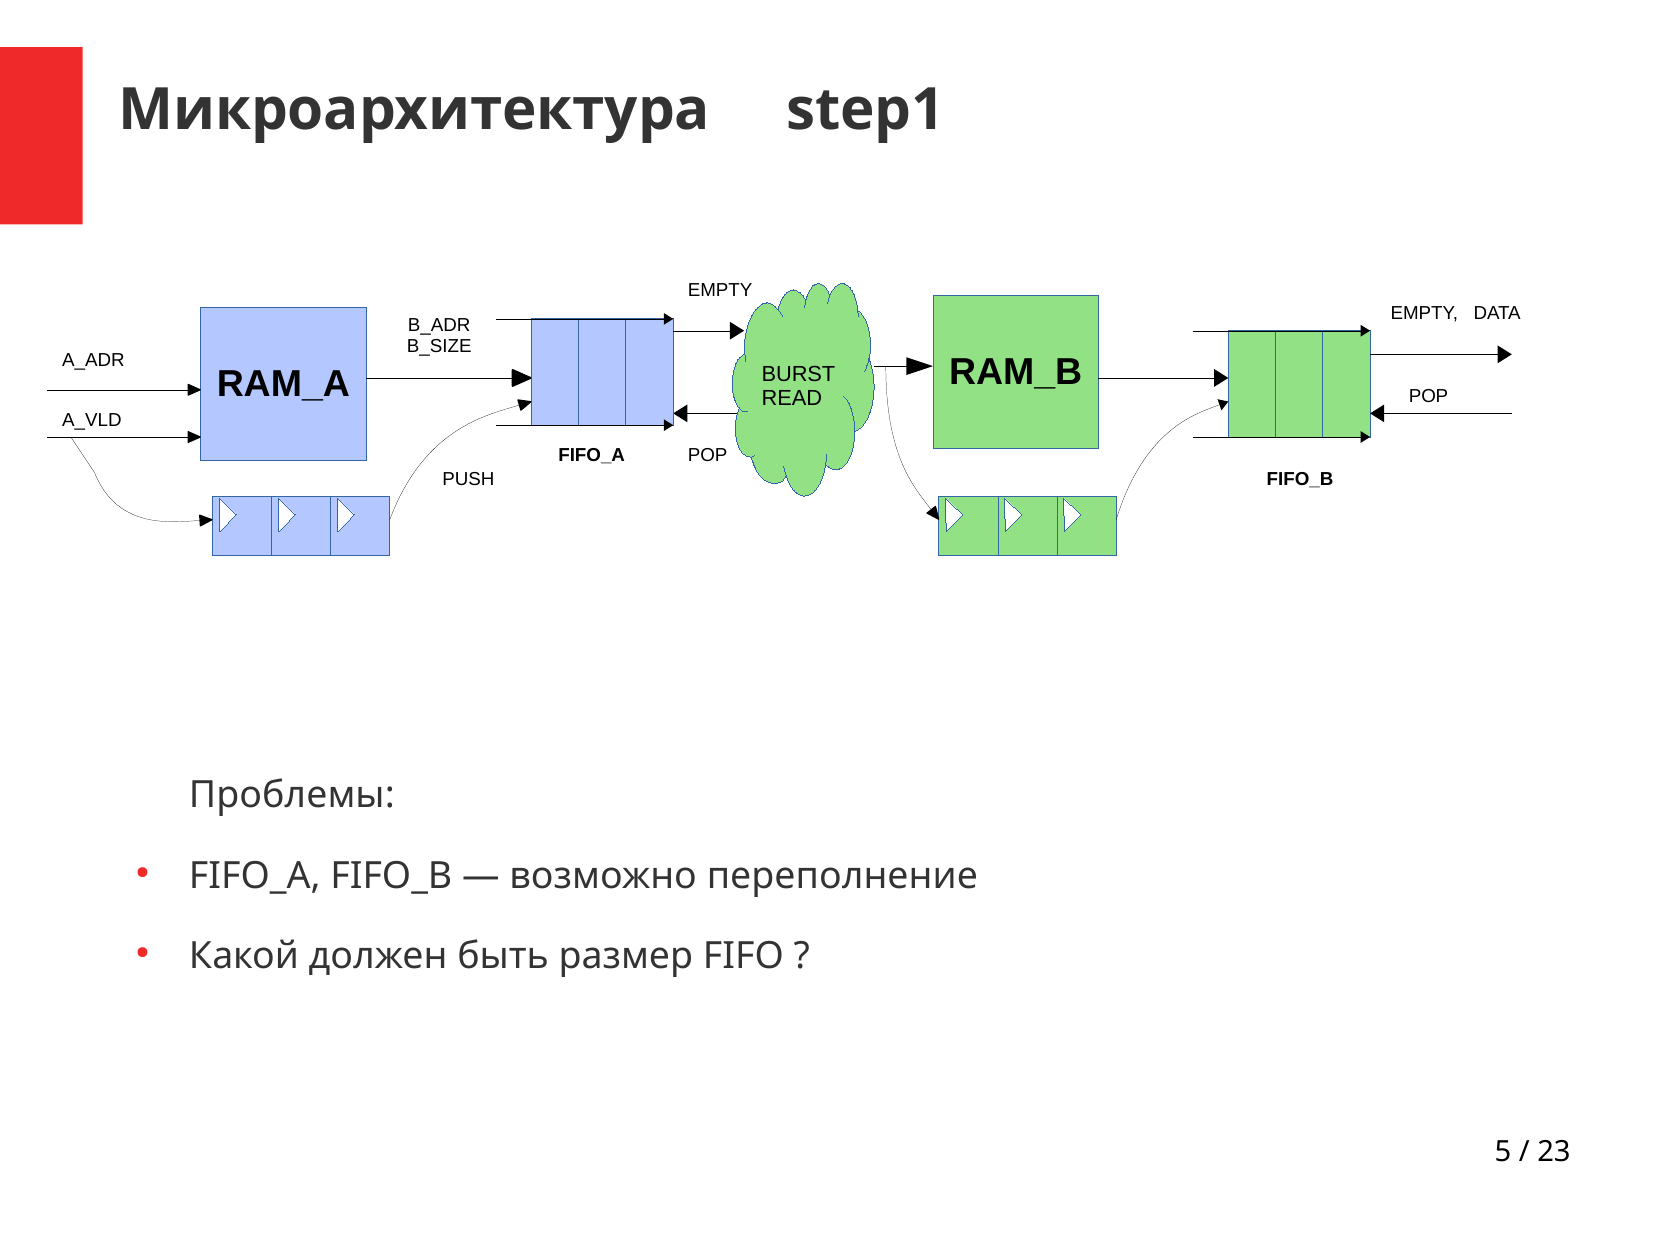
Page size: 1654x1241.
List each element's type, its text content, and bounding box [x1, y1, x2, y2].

text_box RAM_A [200, 307, 367, 461]
text_box EMPTY, DATA [1375, 295, 1536, 331]
text_box [531, 320, 674, 425]
text_box [1228, 331, 1371, 437]
text_box RAM_B [933, 295, 1099, 449]
text_box A_ADR [47, 342, 140, 378]
text_box POP [1394, 377, 1464, 414]
text_box POP [673, 437, 743, 473]
list Проблемы: FIFO_A, FIFO_B — возможно переполнение Какой должен быть размер FIFO ? [118, 767, 1536, 932]
text_box A_VLD [47, 401, 137, 437]
text_box [212, 496, 390, 556]
title Микроархитектура step1 [118, 49, 1571, 166]
text_box FIFO_B [1251, 460, 1349, 497]
text_box B_ADR B_SIZE [392, 307, 487, 364]
text_box EMPTY [673, 271, 768, 308]
text_box [938, 496, 1117, 556]
text_box PUSH [427, 460, 510, 497]
text_box BURST READ [746, 354, 851, 418]
text_box [732, 283, 875, 497]
text_box FIFO_A [543, 437, 641, 473]
